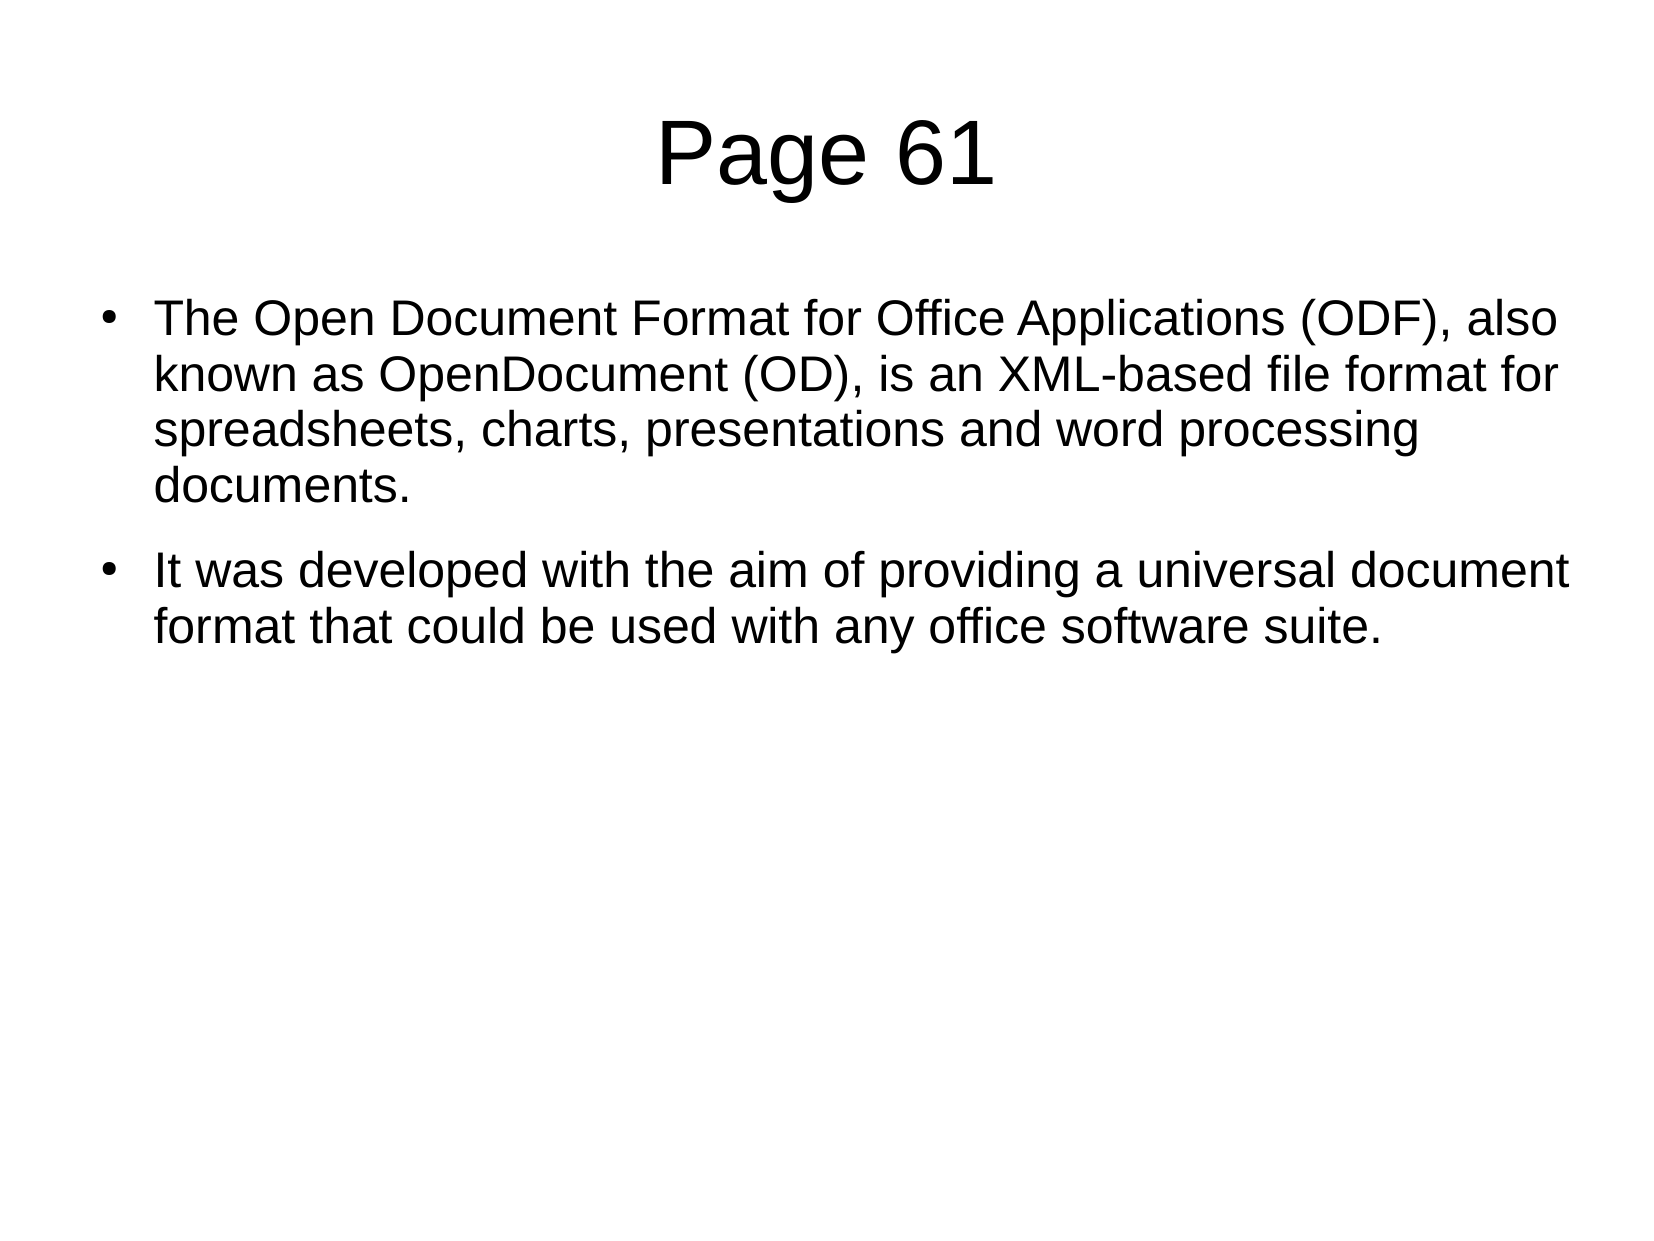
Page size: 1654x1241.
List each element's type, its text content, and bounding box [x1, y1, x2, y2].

title Page 61 [82, 49, 1571, 257]
list The Open Document Format for Office Applications (ODF), also known as OpenDocument (OD), is an XML-based file format for spreadsheets, charts, presentations and word processing documents. It was developed with the aim of providing a universal document format that could be used with any office software suite. [82, 290, 1571, 1109]
